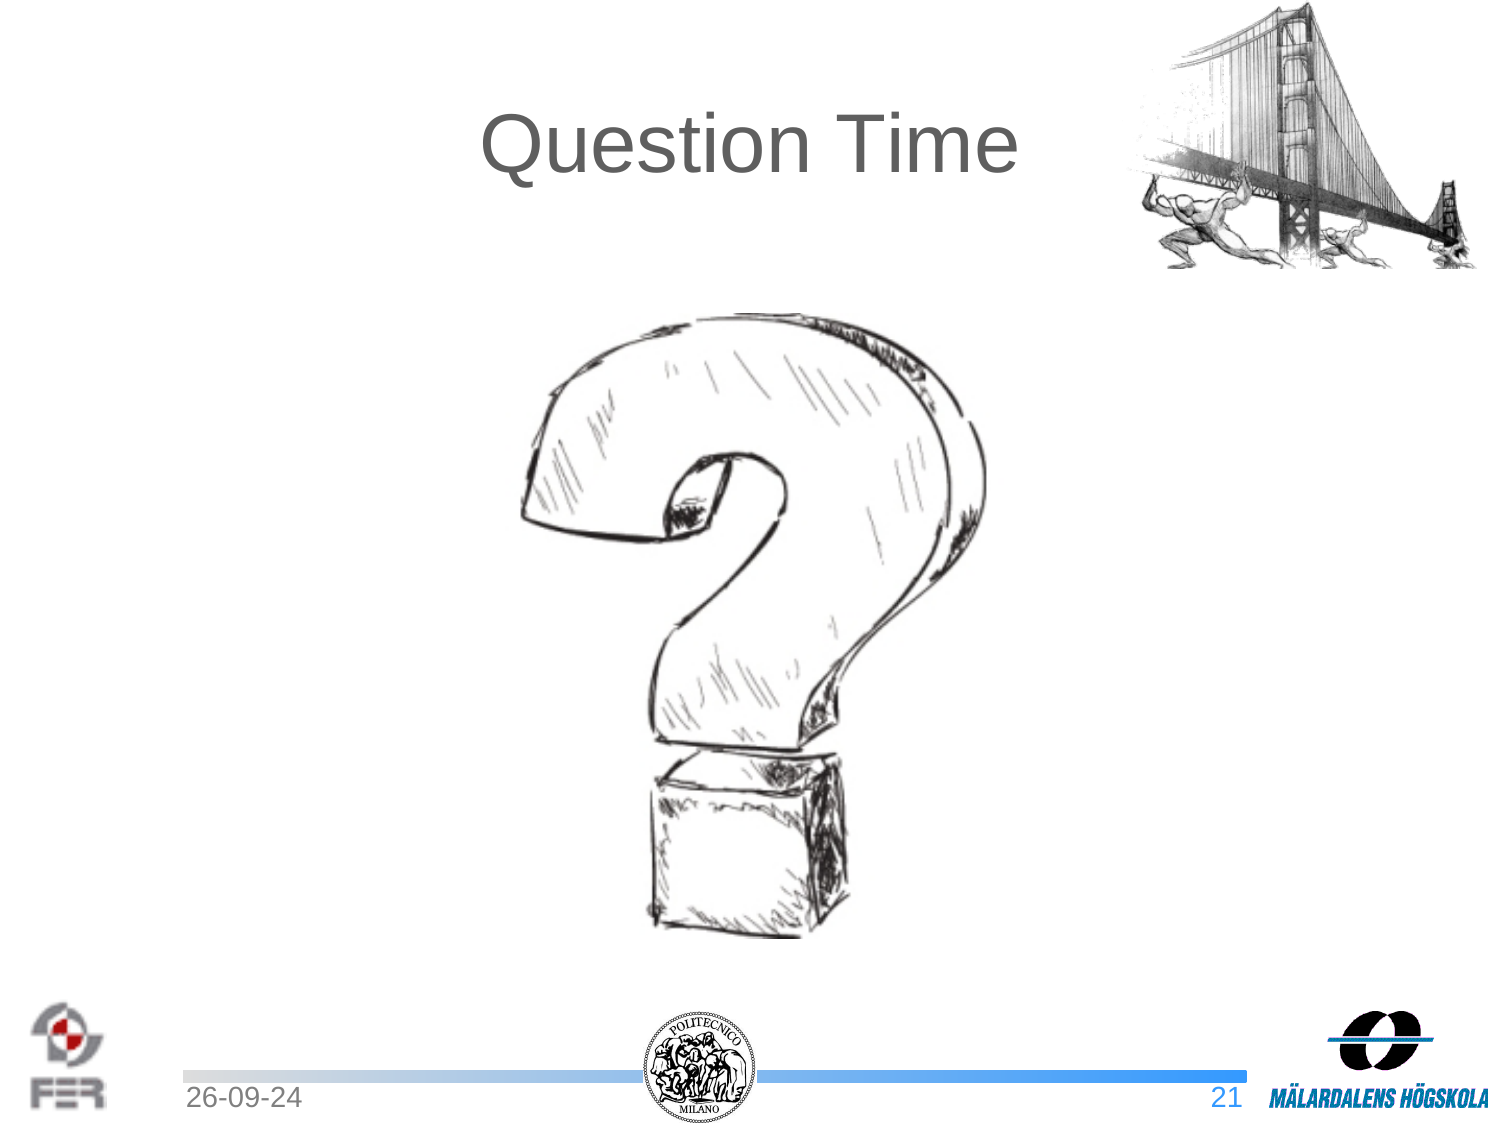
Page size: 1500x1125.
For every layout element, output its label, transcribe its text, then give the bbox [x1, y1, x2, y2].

title Question Time [75, 45, 1122, 233]
picture [1122, 0, 1477, 269]
text_box 13-10-30 [171, 1070, 396, 1114]
picture [1269, 1011, 1488, 1108]
picture [1368, 1093, 1374, 1104]
text_box <numero> [1186, 1070, 1258, 1114]
picture [1435, 1096, 1441, 1104]
picture [1454, 1091, 1459, 1108]
picture [440, 313, 1066, 939]
picture [29, 987, 107, 1125]
picture [643, 1011, 757, 1123]
